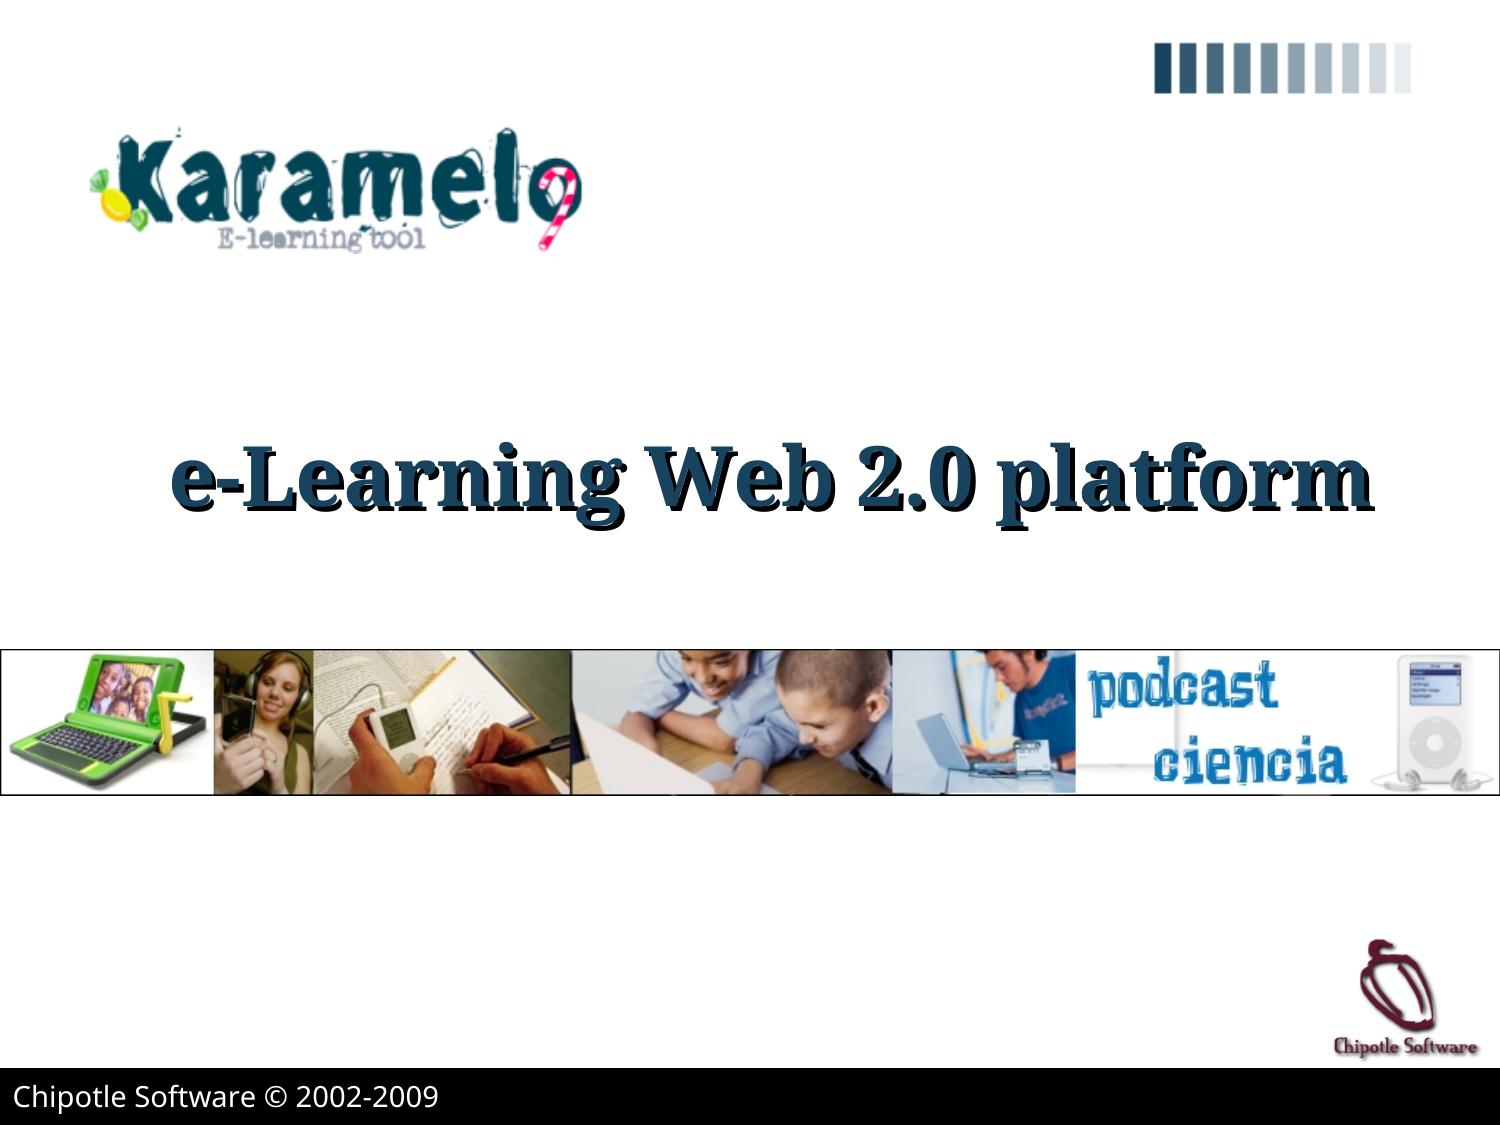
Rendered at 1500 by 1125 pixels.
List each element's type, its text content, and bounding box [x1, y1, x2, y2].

picture [0, 649, 1500, 797]
picture [82, 123, 585, 254]
picture [1126, 29, 1447, 117]
picture [1316, 927, 1493, 1075]
title e-Learning Web 2.0 platform [153, 412, 1394, 537]
